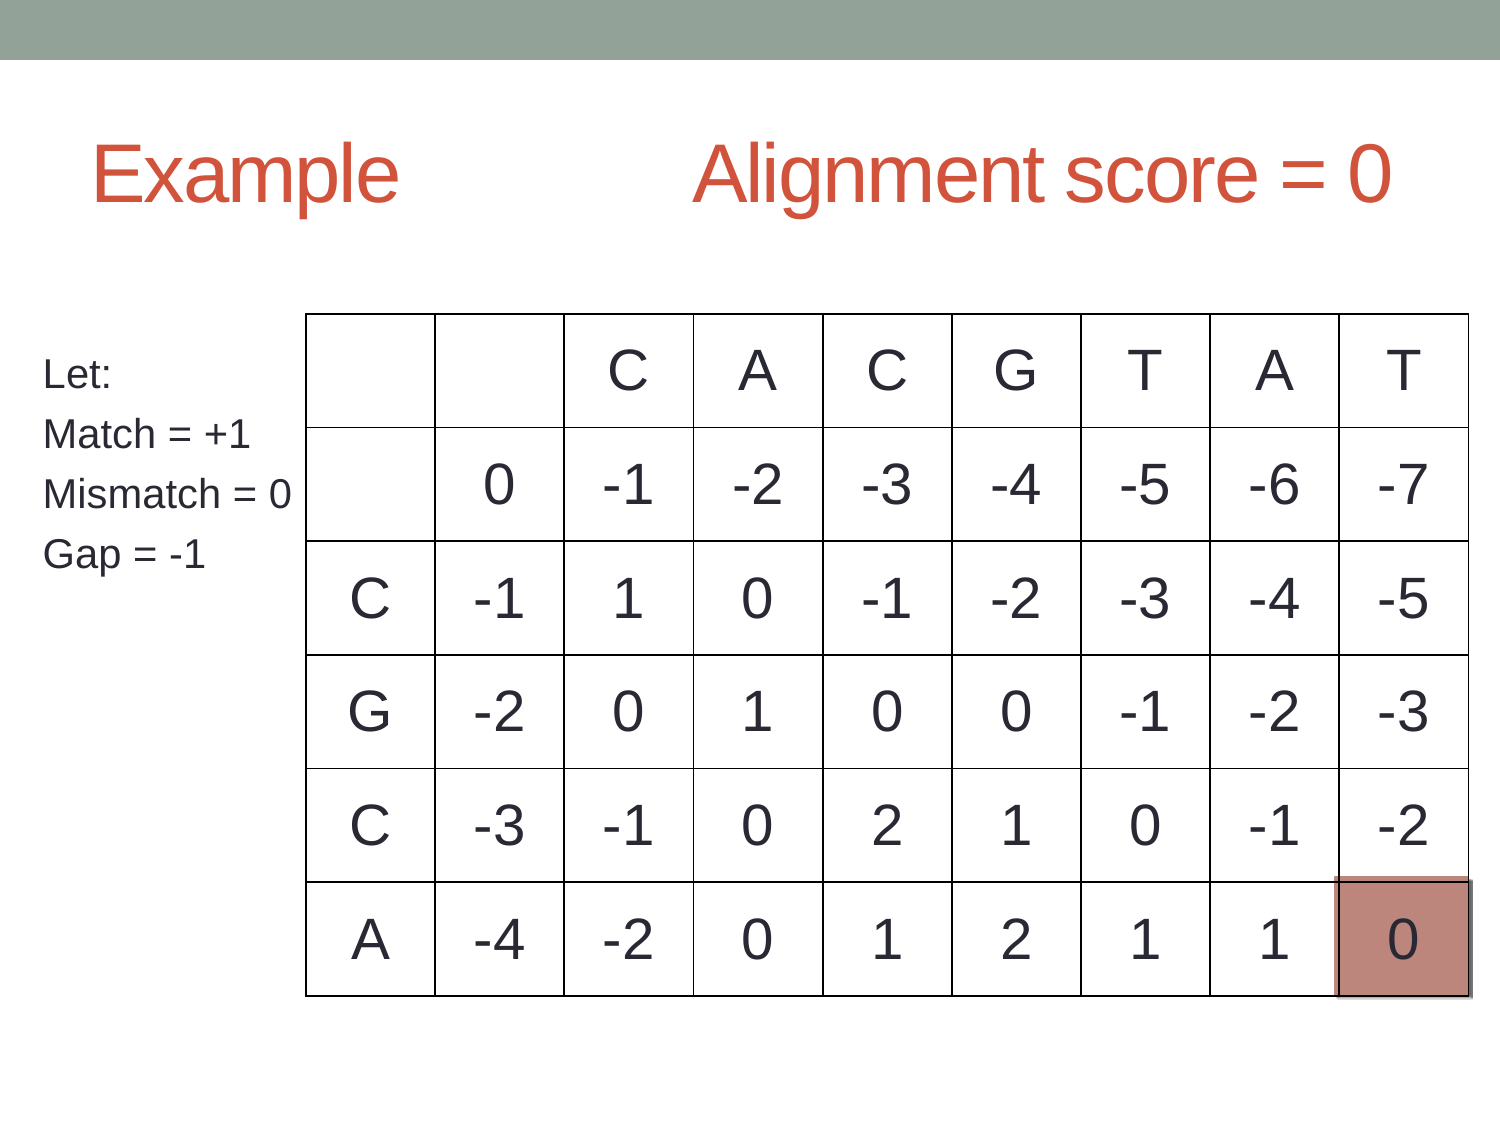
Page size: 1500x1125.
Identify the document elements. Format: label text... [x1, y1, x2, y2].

table_cell -2 [953, 542, 1080, 654]
table_cell -5 [1082, 428, 1209, 540]
table_cell 0 [1340, 883, 1468, 995]
table_cell -1 [1082, 656, 1209, 768]
table_cell -3 [1082, 542, 1209, 654]
table_header A [694, 315, 822, 427]
table_cell -4 [436, 883, 563, 995]
table_cell -4 [953, 428, 1080, 540]
table_cell 1 [565, 542, 693, 654]
table_cell A [307, 883, 434, 995]
table_header C [565, 315, 693, 427]
table_cell -3 [1340, 656, 1468, 768]
table_cell 2 [824, 769, 951, 881]
table_header C [824, 315, 951, 427]
table_cell G [307, 656, 434, 768]
table_cell 0 [436, 428, 563, 540]
table_cell 0 [694, 883, 822, 995]
table_cell 2 [953, 883, 1080, 995]
table_cell -1 [436, 542, 563, 654]
table_cell [307, 428, 434, 540]
table_cell 1 [1211, 883, 1338, 995]
table_cell -2 [1211, 656, 1338, 768]
table_cell -2 [1340, 769, 1468, 881]
table_cell 1 [1082, 883, 1209, 995]
table_header [307, 315, 434, 427]
table_cell -1 [824, 542, 951, 654]
table_header A [1211, 315, 1338, 427]
table_cell -2 [436, 656, 563, 768]
table_cell 1 [694, 656, 822, 768]
table_cell 1 [953, 769, 1080, 881]
table_cell -3 [824, 428, 951, 540]
table_cell -5 [1340, 542, 1468, 654]
table_cell -7 [1340, 428, 1468, 540]
table_cell 0 [824, 656, 951, 768]
table_cell 0 [953, 656, 1080, 768]
table_cell -1 [1211, 769, 1338, 881]
table_cell -1 [565, 769, 693, 881]
table_cell -3 [436, 769, 563, 881]
table_cell C [307, 542, 434, 654]
table_cell 0 [694, 769, 822, 881]
table_header T [1340, 315, 1468, 427]
table_cell 0 [1082, 769, 1209, 881]
table_cell -2 [565, 883, 693, 995]
table_cell 1 [824, 883, 951, 995]
table_cell 0 [694, 542, 822, 654]
table_cell -4 [1211, 542, 1338, 654]
list Let: Match = +1 Mismatch = 0 Gap = -1 [27, 339, 305, 661]
table_header T [1082, 315, 1209, 427]
table_cell 0 [565, 656, 693, 768]
table_cell -6 [1211, 428, 1338, 540]
table_cell -1 [565, 428, 693, 540]
table_cell C [307, 769, 434, 881]
table_header G [953, 315, 1080, 427]
table_cell -2 [694, 428, 822, 540]
title Example Alignment score = 0 [75, 87, 1425, 250]
table_header [436, 315, 563, 427]
